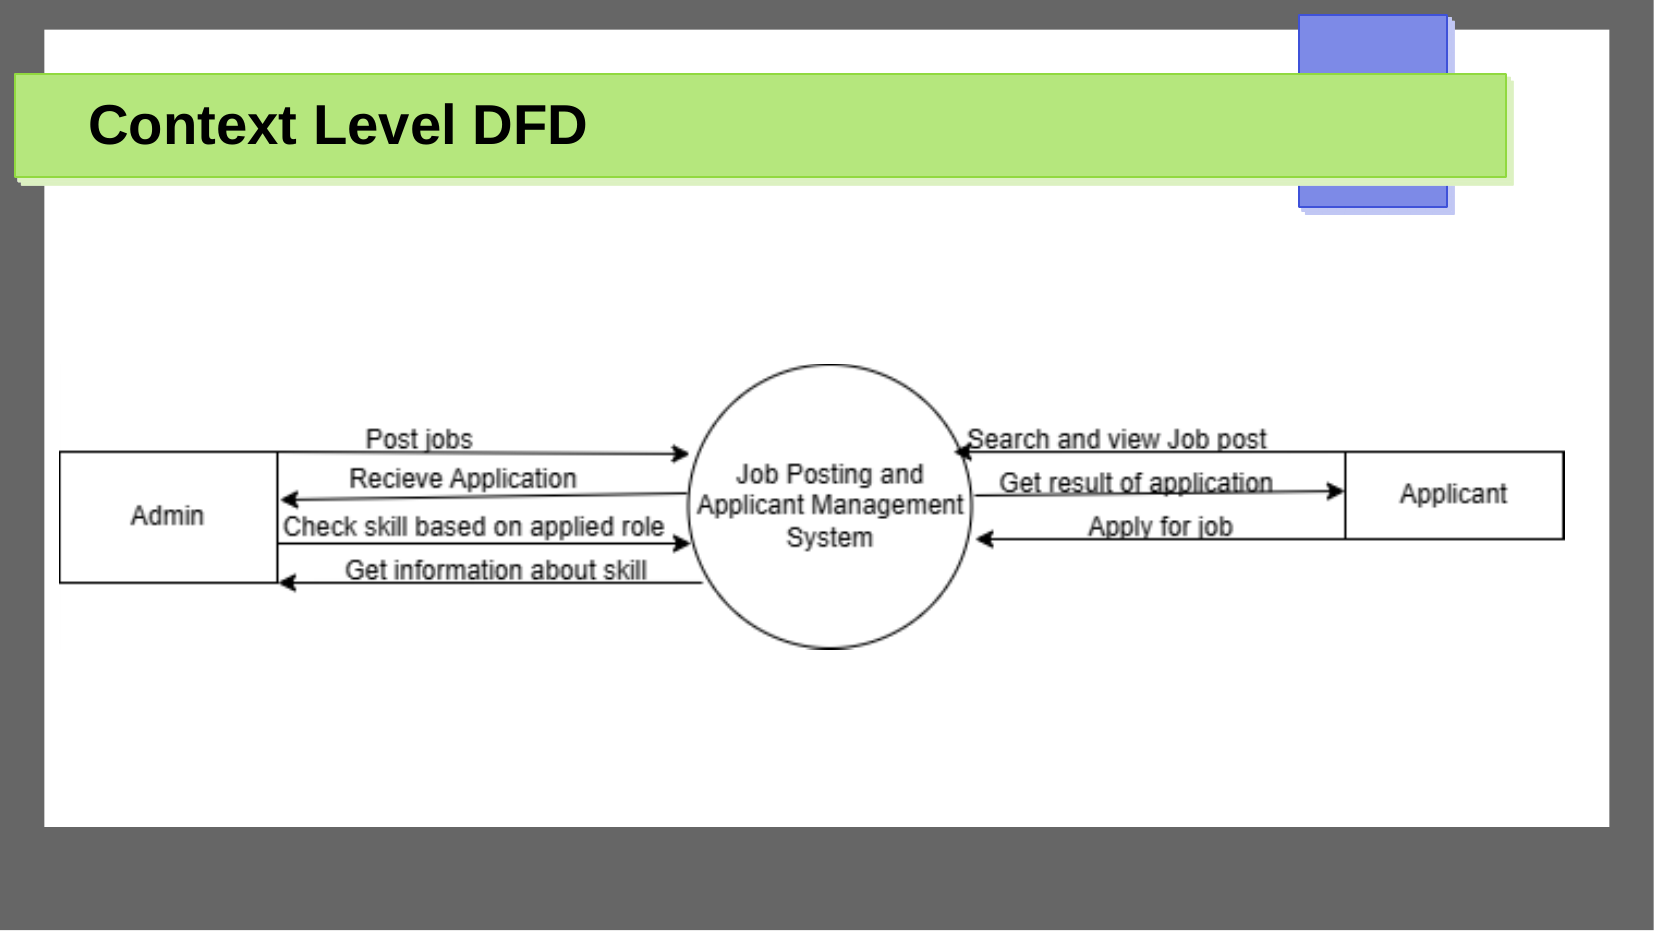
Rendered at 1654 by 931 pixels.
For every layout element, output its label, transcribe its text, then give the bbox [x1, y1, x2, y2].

picture [59, 364, 1565, 650]
title Context Level DFD [88, 73, 1506, 178]
